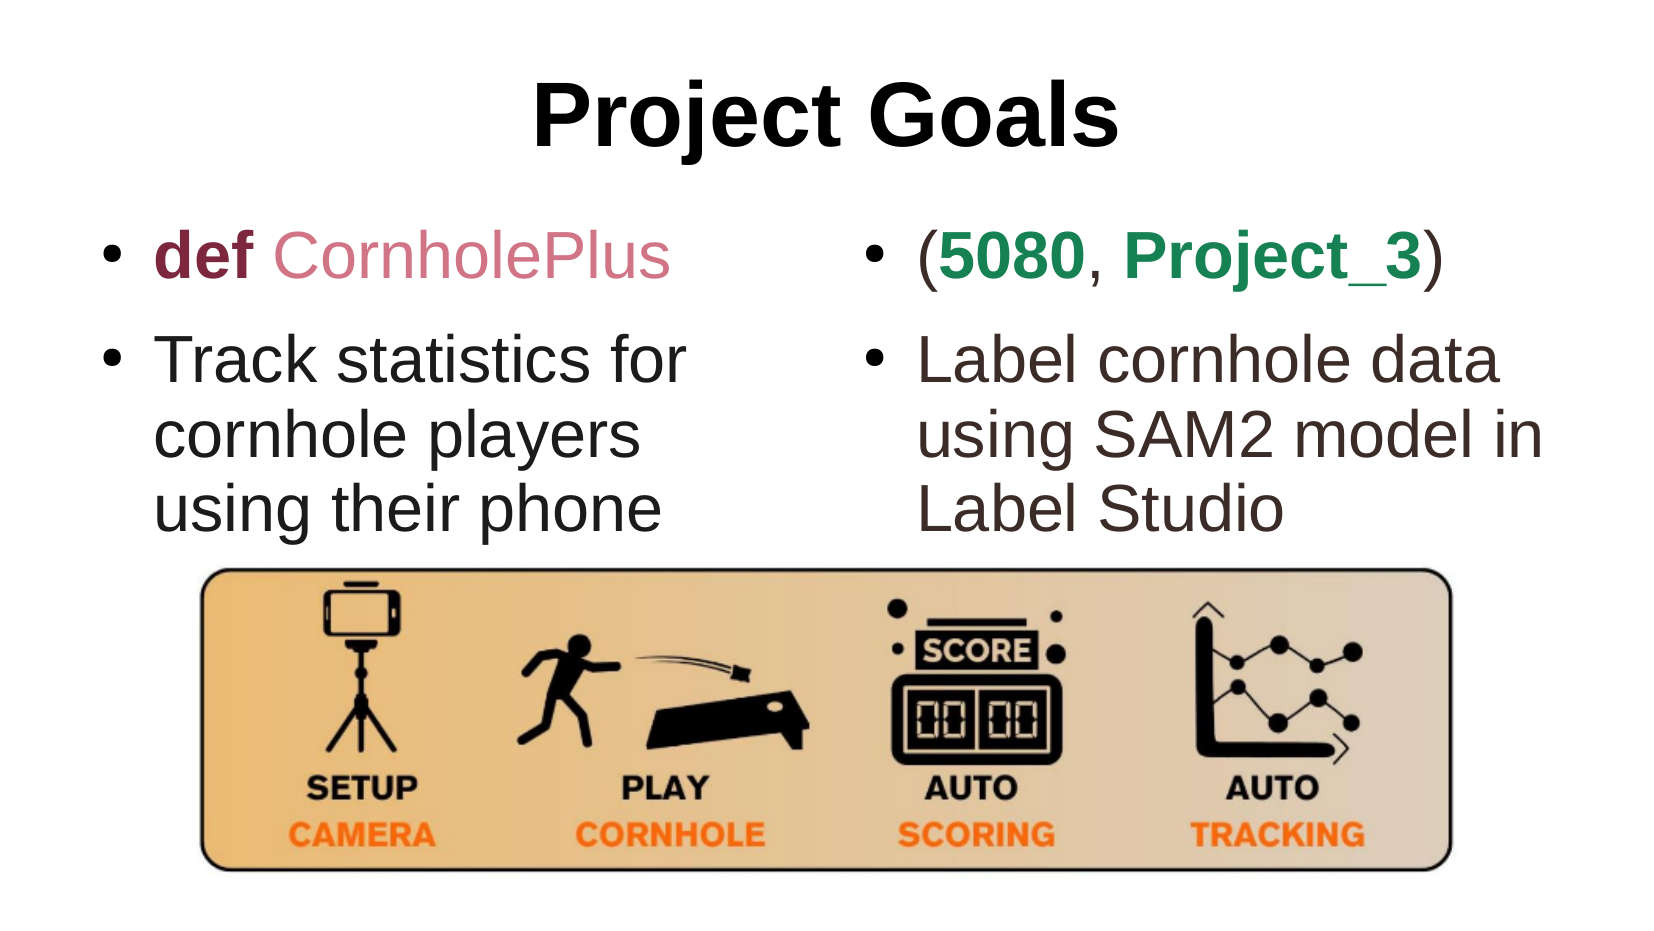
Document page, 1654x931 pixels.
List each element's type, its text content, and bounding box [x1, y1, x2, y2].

list (5080, Project_3) Label cornhole data using SAM2 model in Label Studio [845, 217, 1572, 758]
list def CornholePlus Track statistics for cornhole players using their phone [82, 217, 809, 758]
title Project Goals [82, 37, 1571, 193]
picture [192, 562, 1463, 878]
